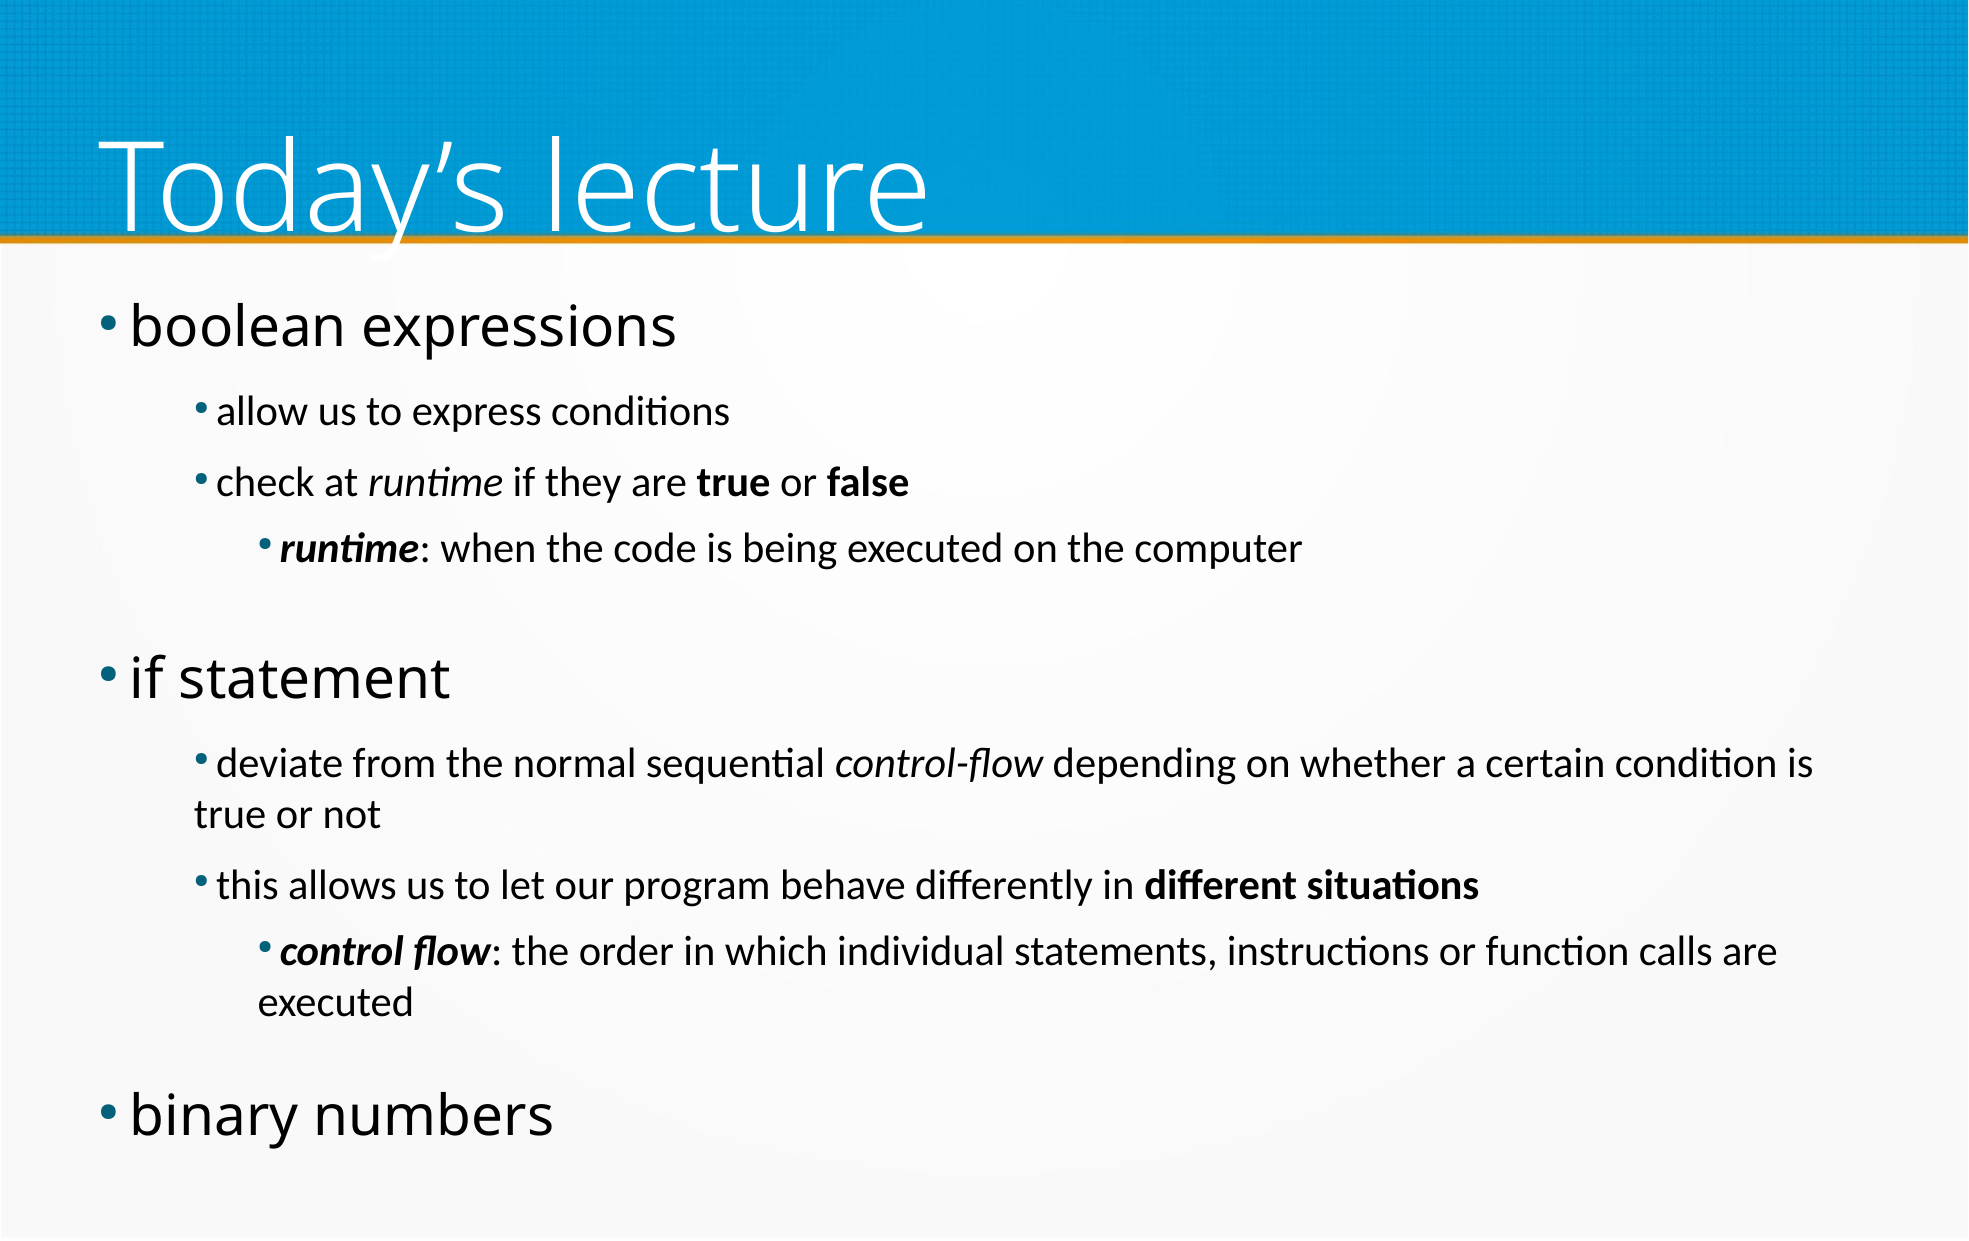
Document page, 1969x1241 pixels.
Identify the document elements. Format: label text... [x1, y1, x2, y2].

list boolean expressions allow us to express conditions check at runtime if they are true or false runtime: when the code is being executed on the computer if statement deviate from the normal sequential control-flow depending on whether a certain condition is true or not this allows us to let our program behave differently in different situations control flow: the order in which individual statements, instructions or function calls are executed binary numbers [98, 290, 1870, 1156]
picture [0, 233, 1969, 1241]
title Today’s lecture [98, 49, 1870, 257]
